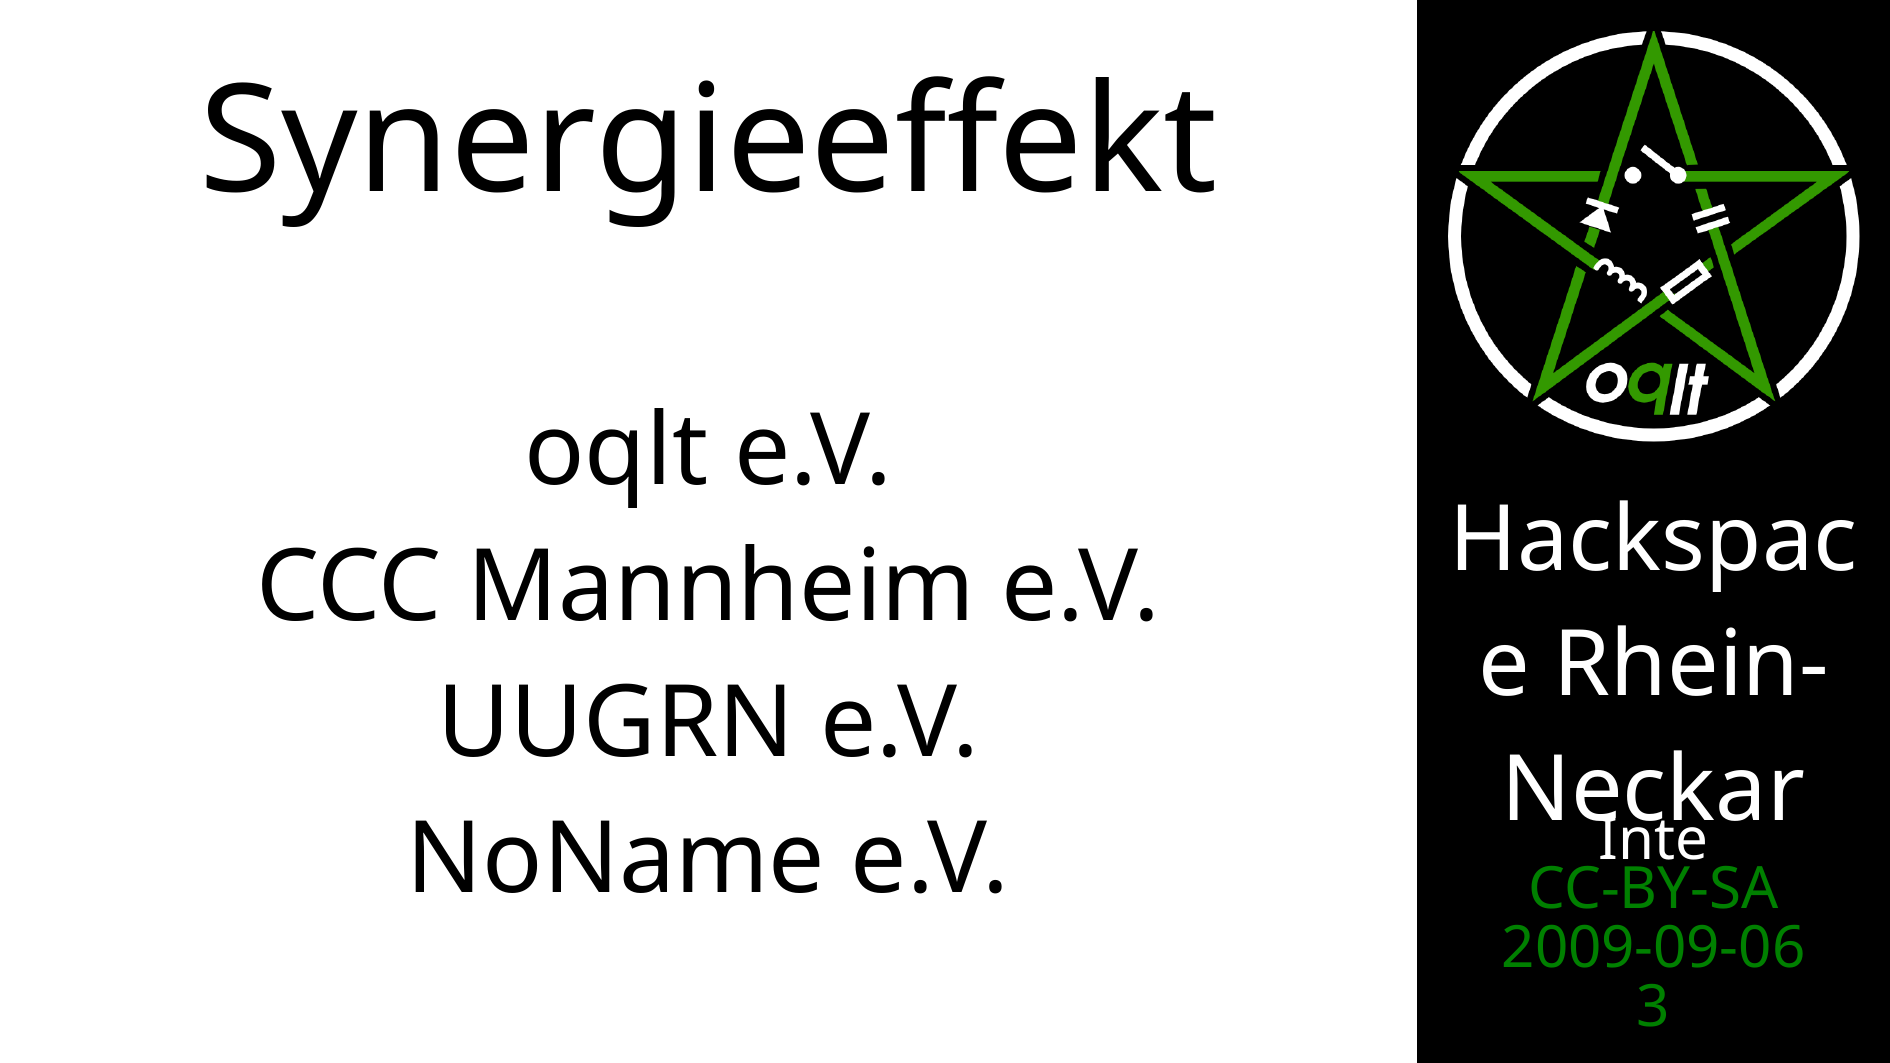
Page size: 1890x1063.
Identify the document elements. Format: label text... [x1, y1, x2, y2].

picture [1446, 29, 1861, 443]
title Synergieeffekt [29, 36, 1388, 229]
subtitle oqlt e.V. CCC Mannheim e.V. UUGRN e.V. NoName e.V. [29, 273, 1388, 1027]
